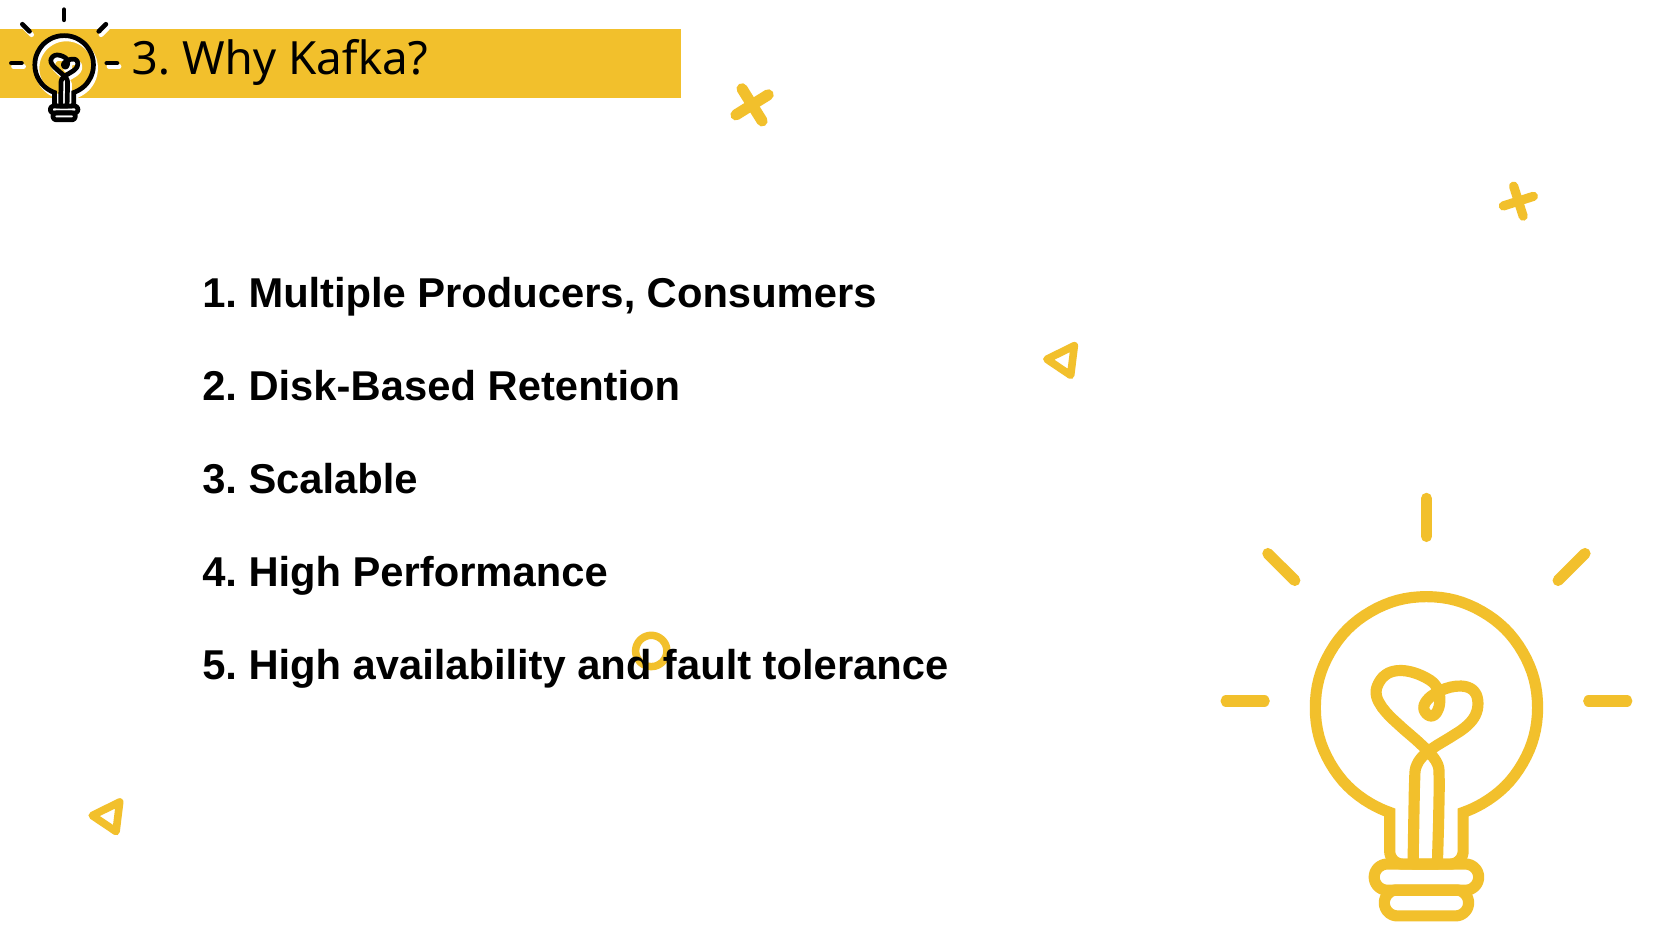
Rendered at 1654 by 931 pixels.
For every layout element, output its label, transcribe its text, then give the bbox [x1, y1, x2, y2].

text_box 1. Multiple Producers, Consumers 2. Disk-Based Retention 3. Scalable 4. High Performance 5. High availability and fault tolerance [187, 262, 1126, 743]
title 3. Why Kafka? [131, 16, 578, 97]
